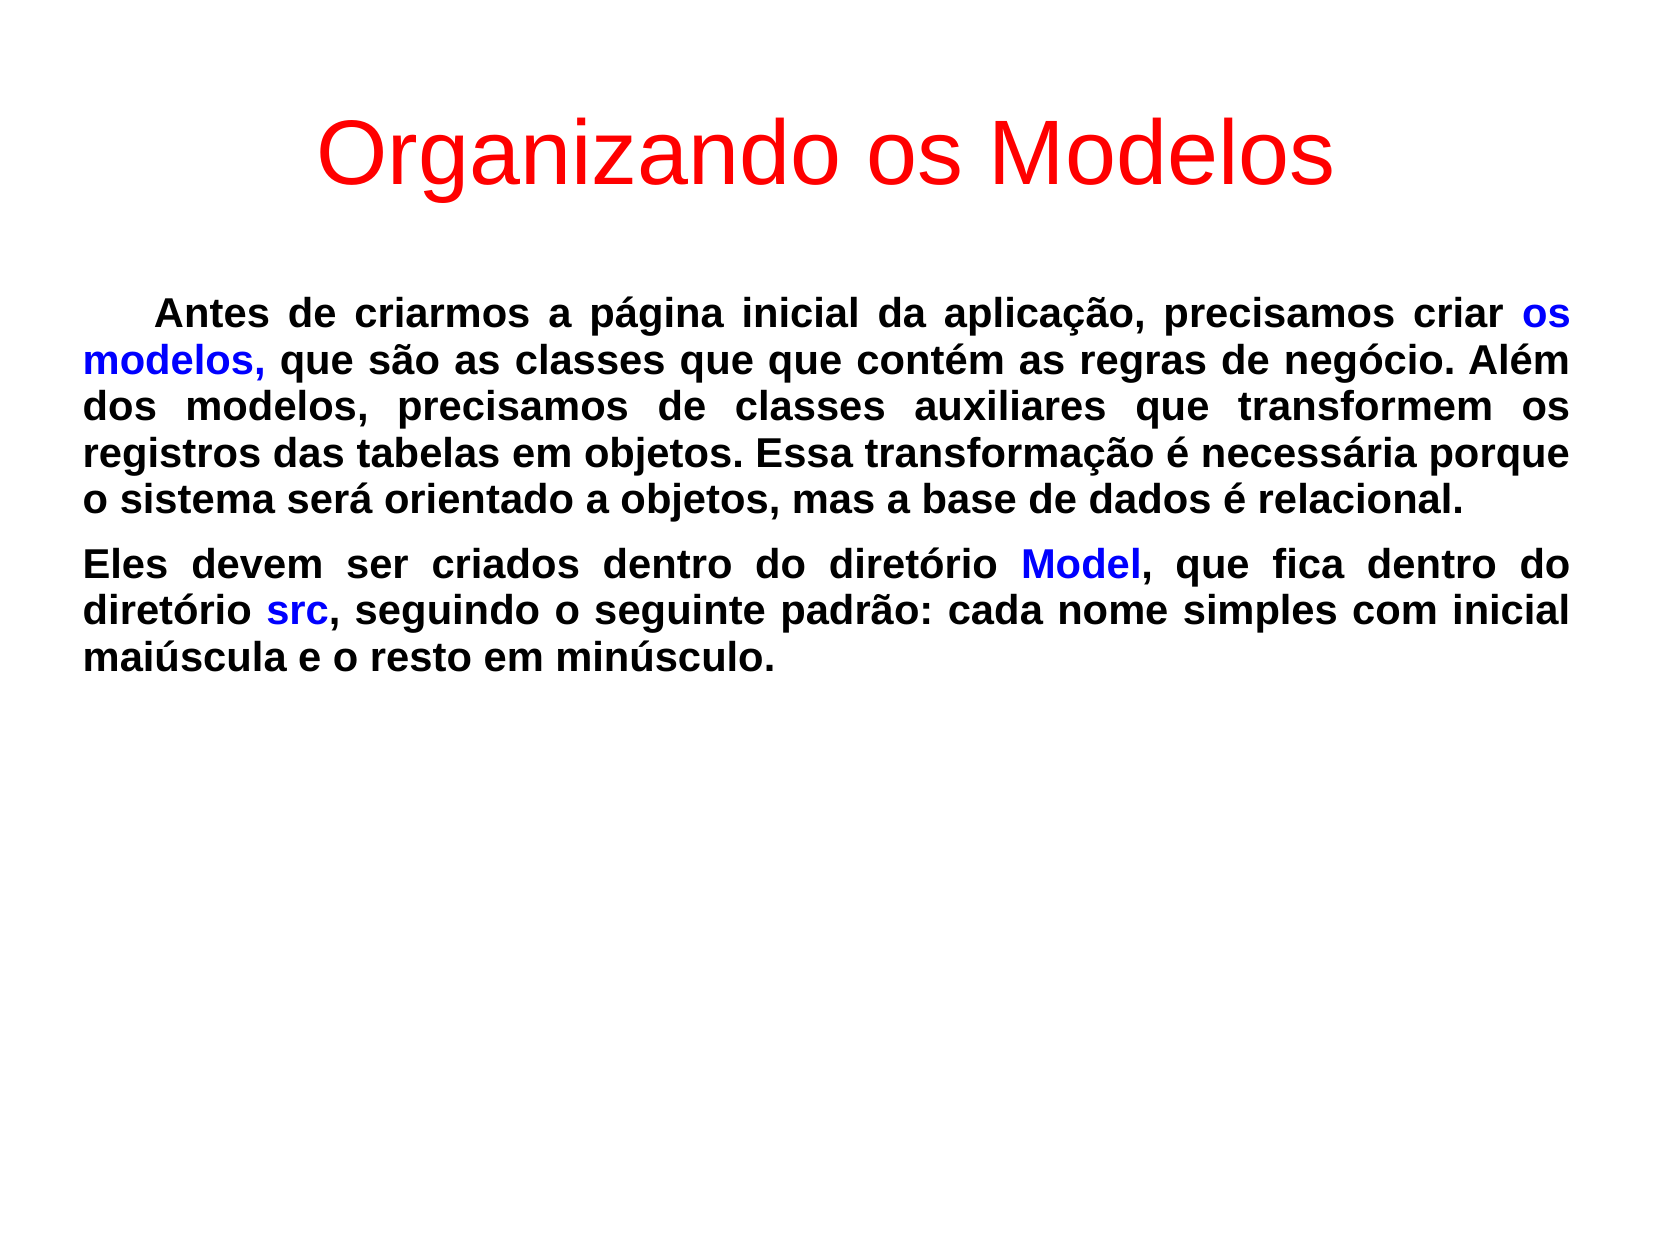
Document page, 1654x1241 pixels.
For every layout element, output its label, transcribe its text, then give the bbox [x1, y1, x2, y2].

title Organizando os Modelos [82, 49, 1571, 257]
list Antes de criarmos a página inicial da aplicação, precisamos criar os modelos, que são as classes que que contém as regras de negócio. Além dos modelos, precisamos de classes auxiliares que transformem os registros das tabelas em objetos. Essa transformação é necessária porque o sistema será orientado a objetos, mas a base de dados é relacional. Eles devem ser criados dentro do diretório Model, que fica dentro do diretório src, seguindo o seguinte padrão: cada nome simples com inicial maiúscula e o resto em minúsculo. [82, 290, 1571, 1010]
